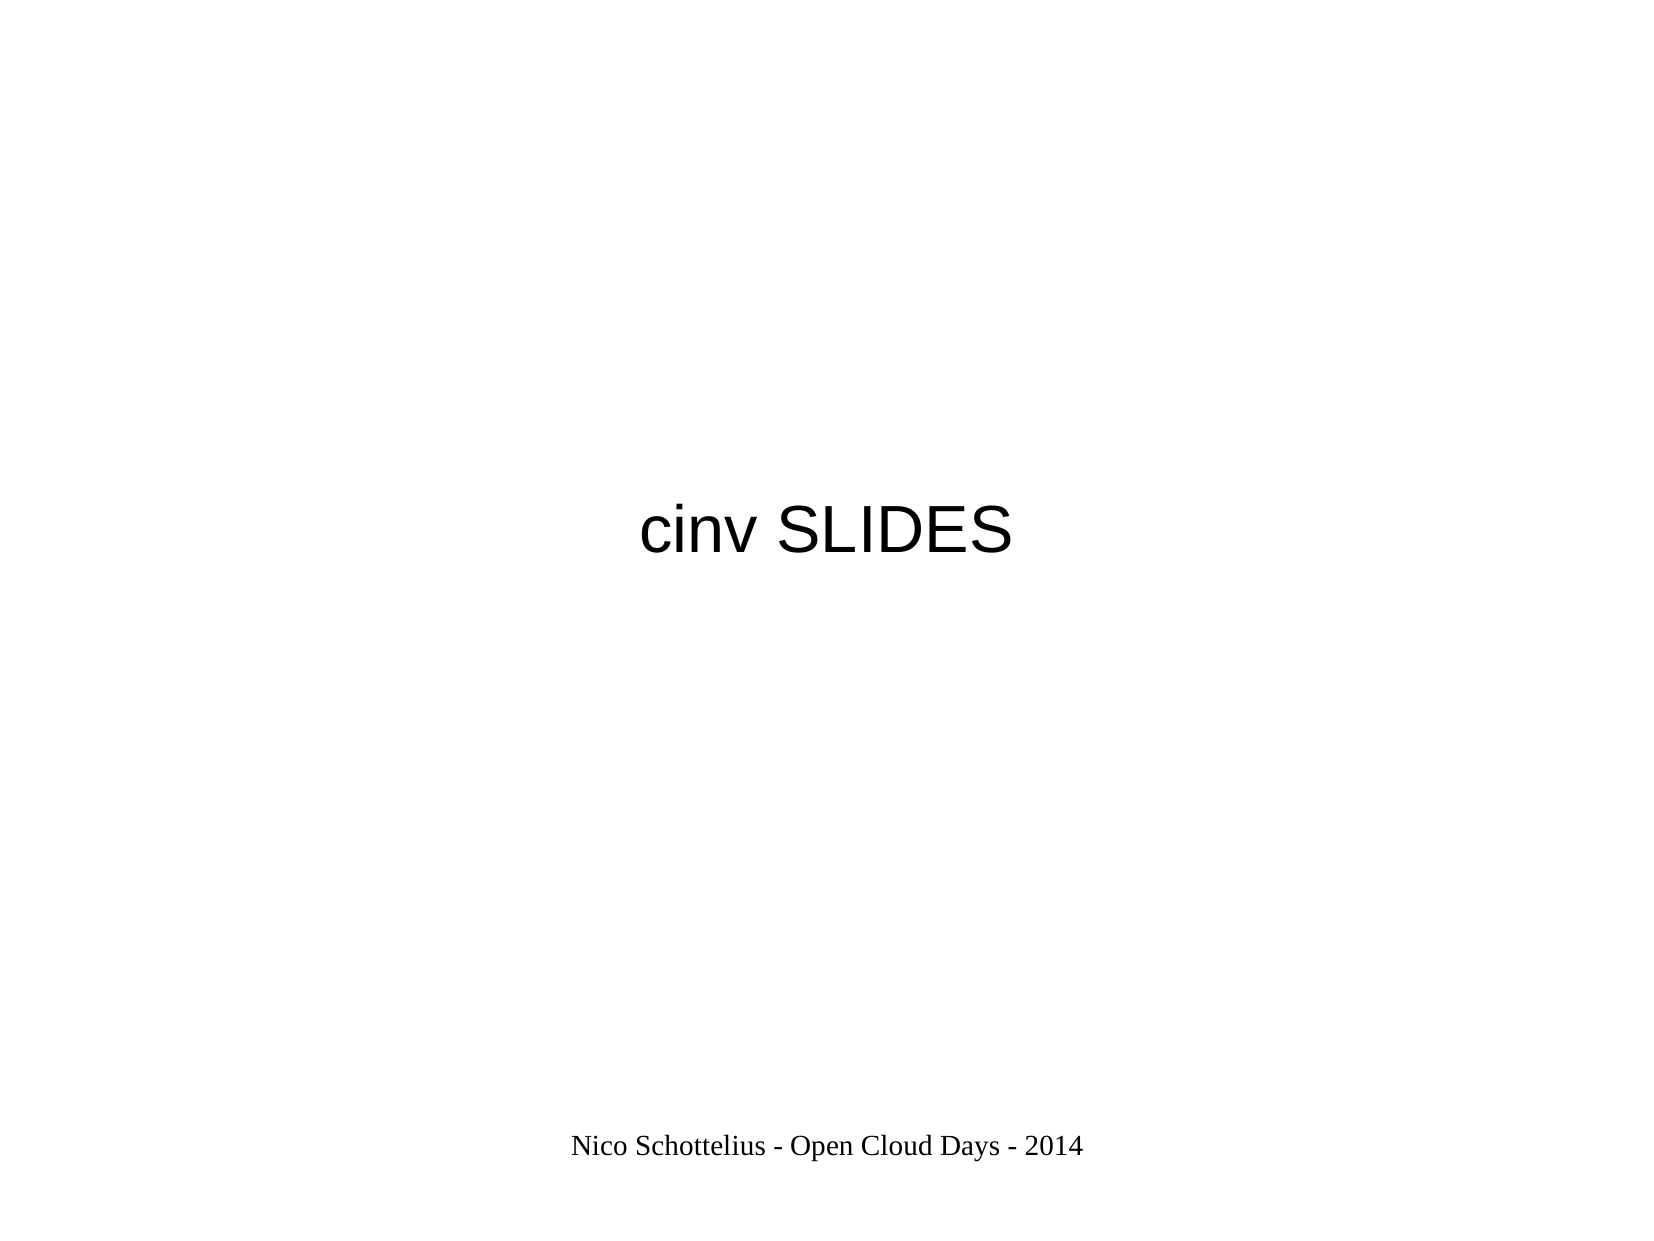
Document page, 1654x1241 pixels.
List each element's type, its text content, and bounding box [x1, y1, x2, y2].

subtitle cinv SLIDES [82, 49, 1571, 1010]
